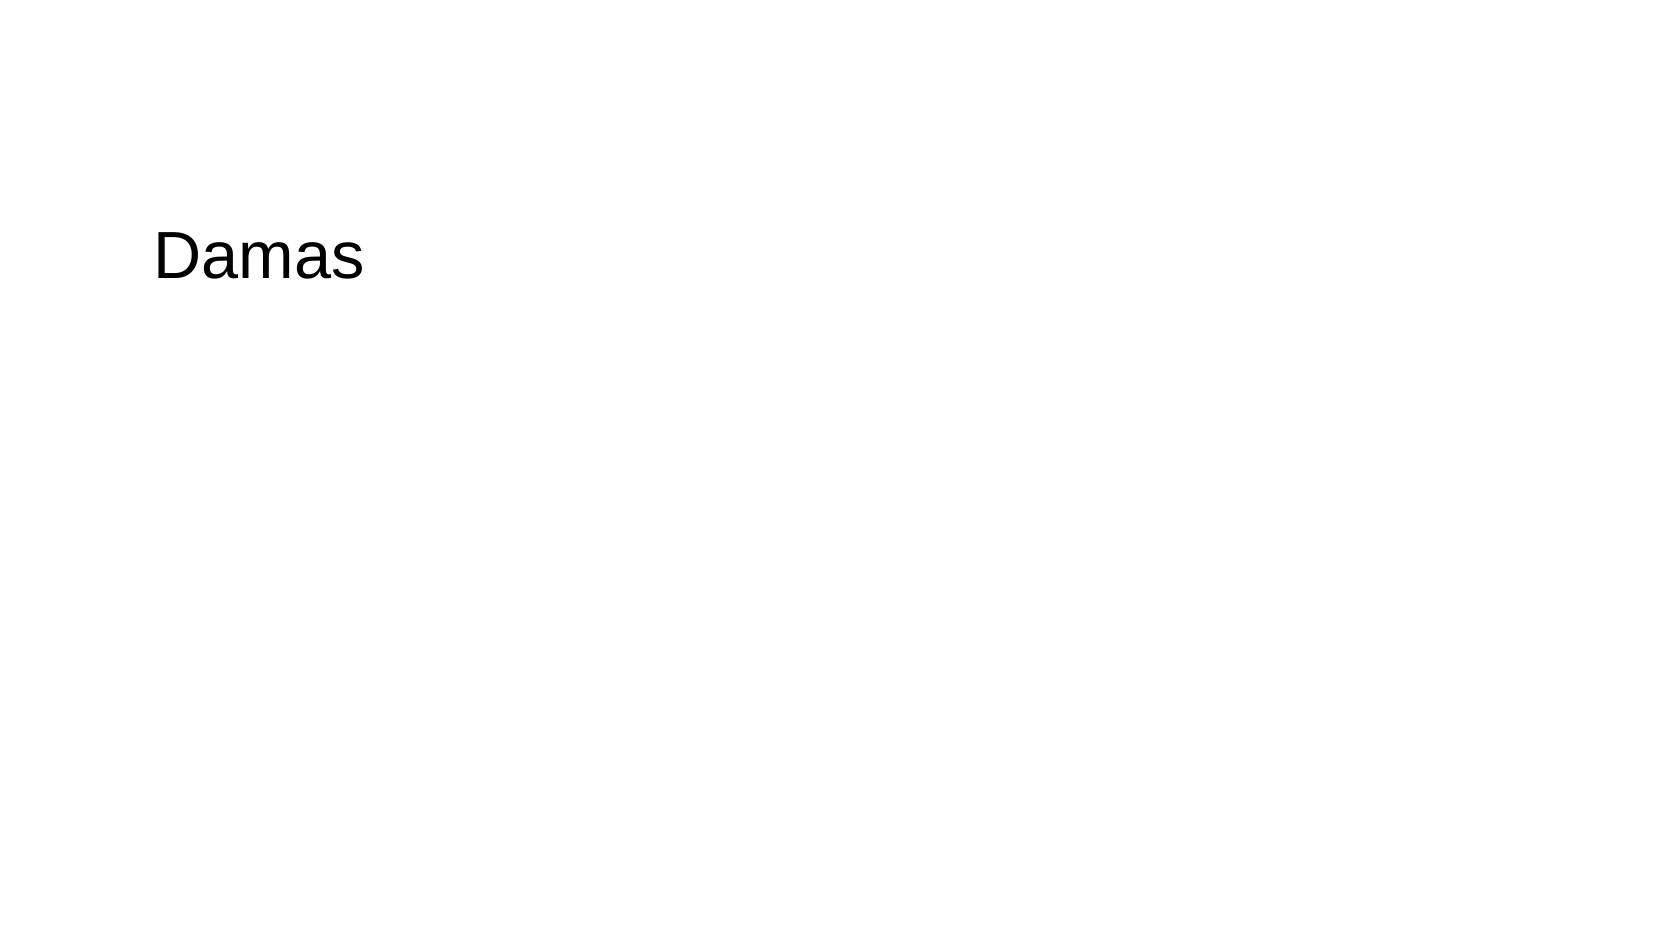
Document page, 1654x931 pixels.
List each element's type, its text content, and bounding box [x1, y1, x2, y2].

list Damas [82, 217, 1571, 758]
